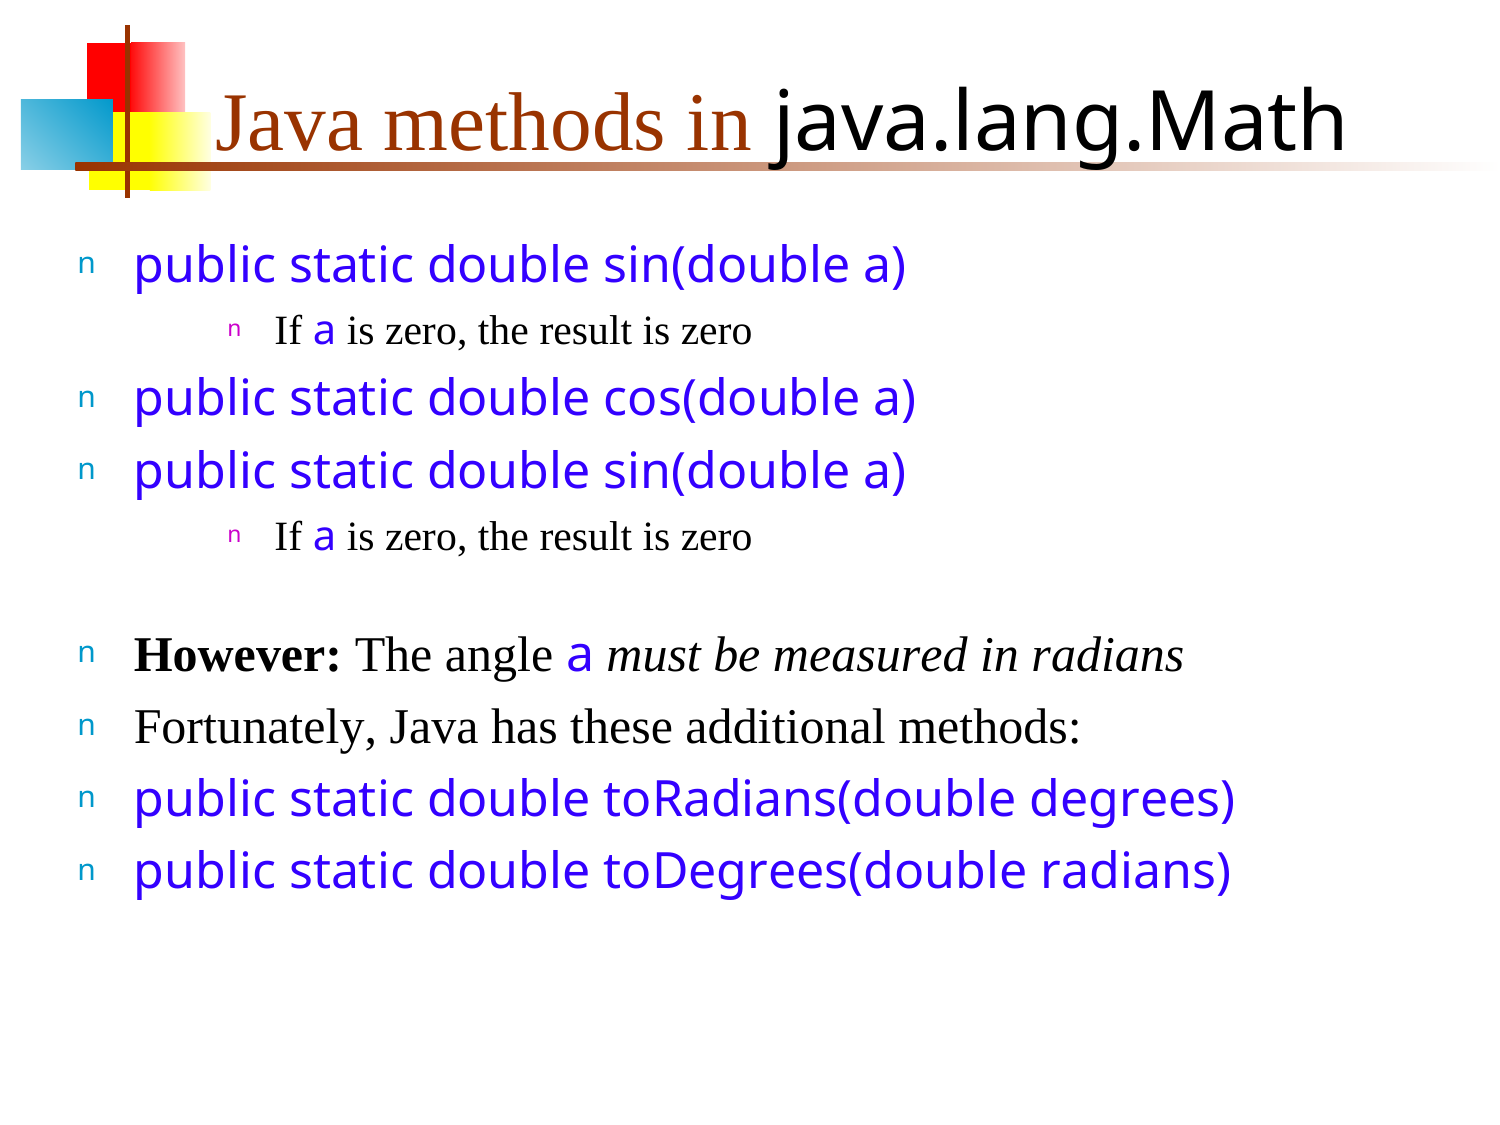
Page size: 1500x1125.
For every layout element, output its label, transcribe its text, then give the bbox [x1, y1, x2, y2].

list public static double sin(double a) If a is zero, the result is zero public static double cos(double a) public static double sin(double a) If a is zero, the result is zero However: The angle a must be measured in radians Fortunately, Java has these additional methods: public static double toRadians(double degrees) public static double toDegrees(double radians) [62, 224, 1469, 1007]
title Java methods in java.lang.Math [200, 37, 1479, 175]
